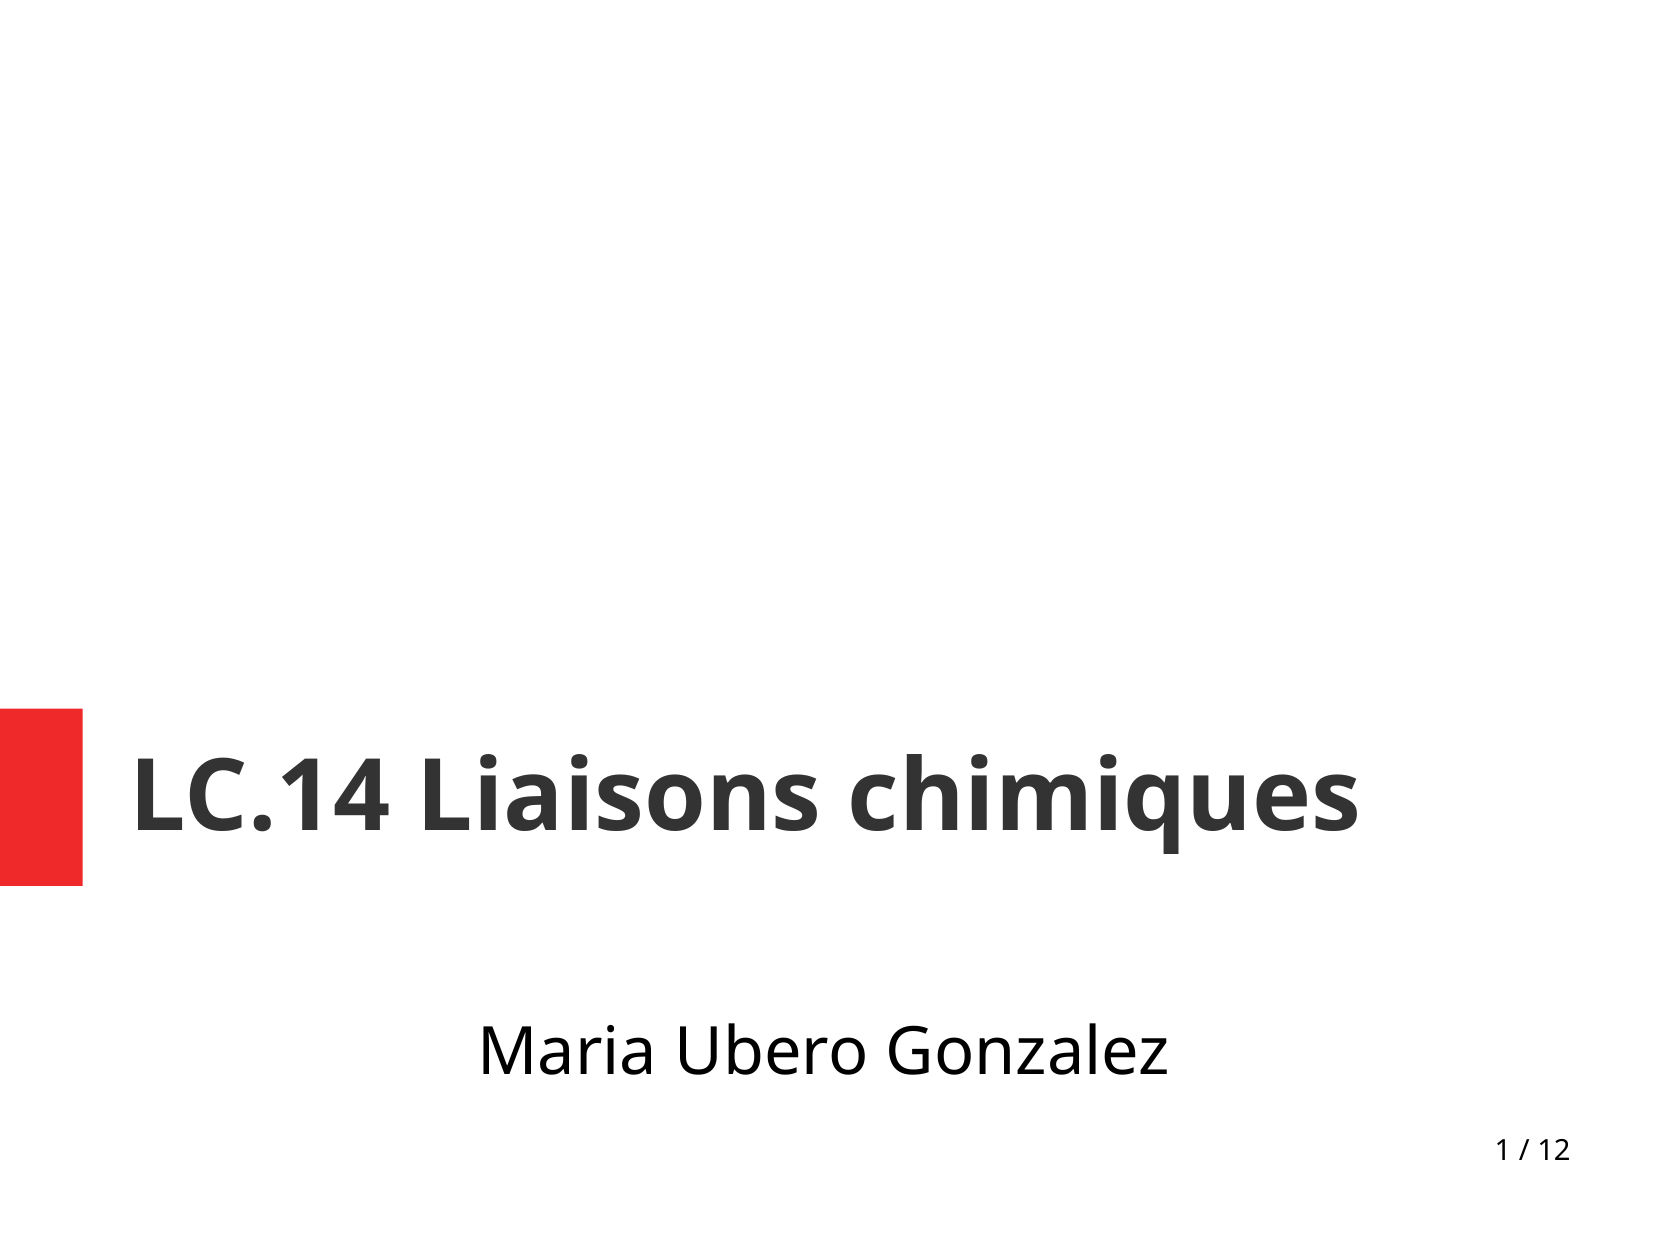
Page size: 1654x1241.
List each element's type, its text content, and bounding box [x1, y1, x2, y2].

title LC.14 Liaisons chimiques [129, 655, 1536, 928]
subtitle Maria Ubero Gonzalez [129, 968, 1536, 1130]
